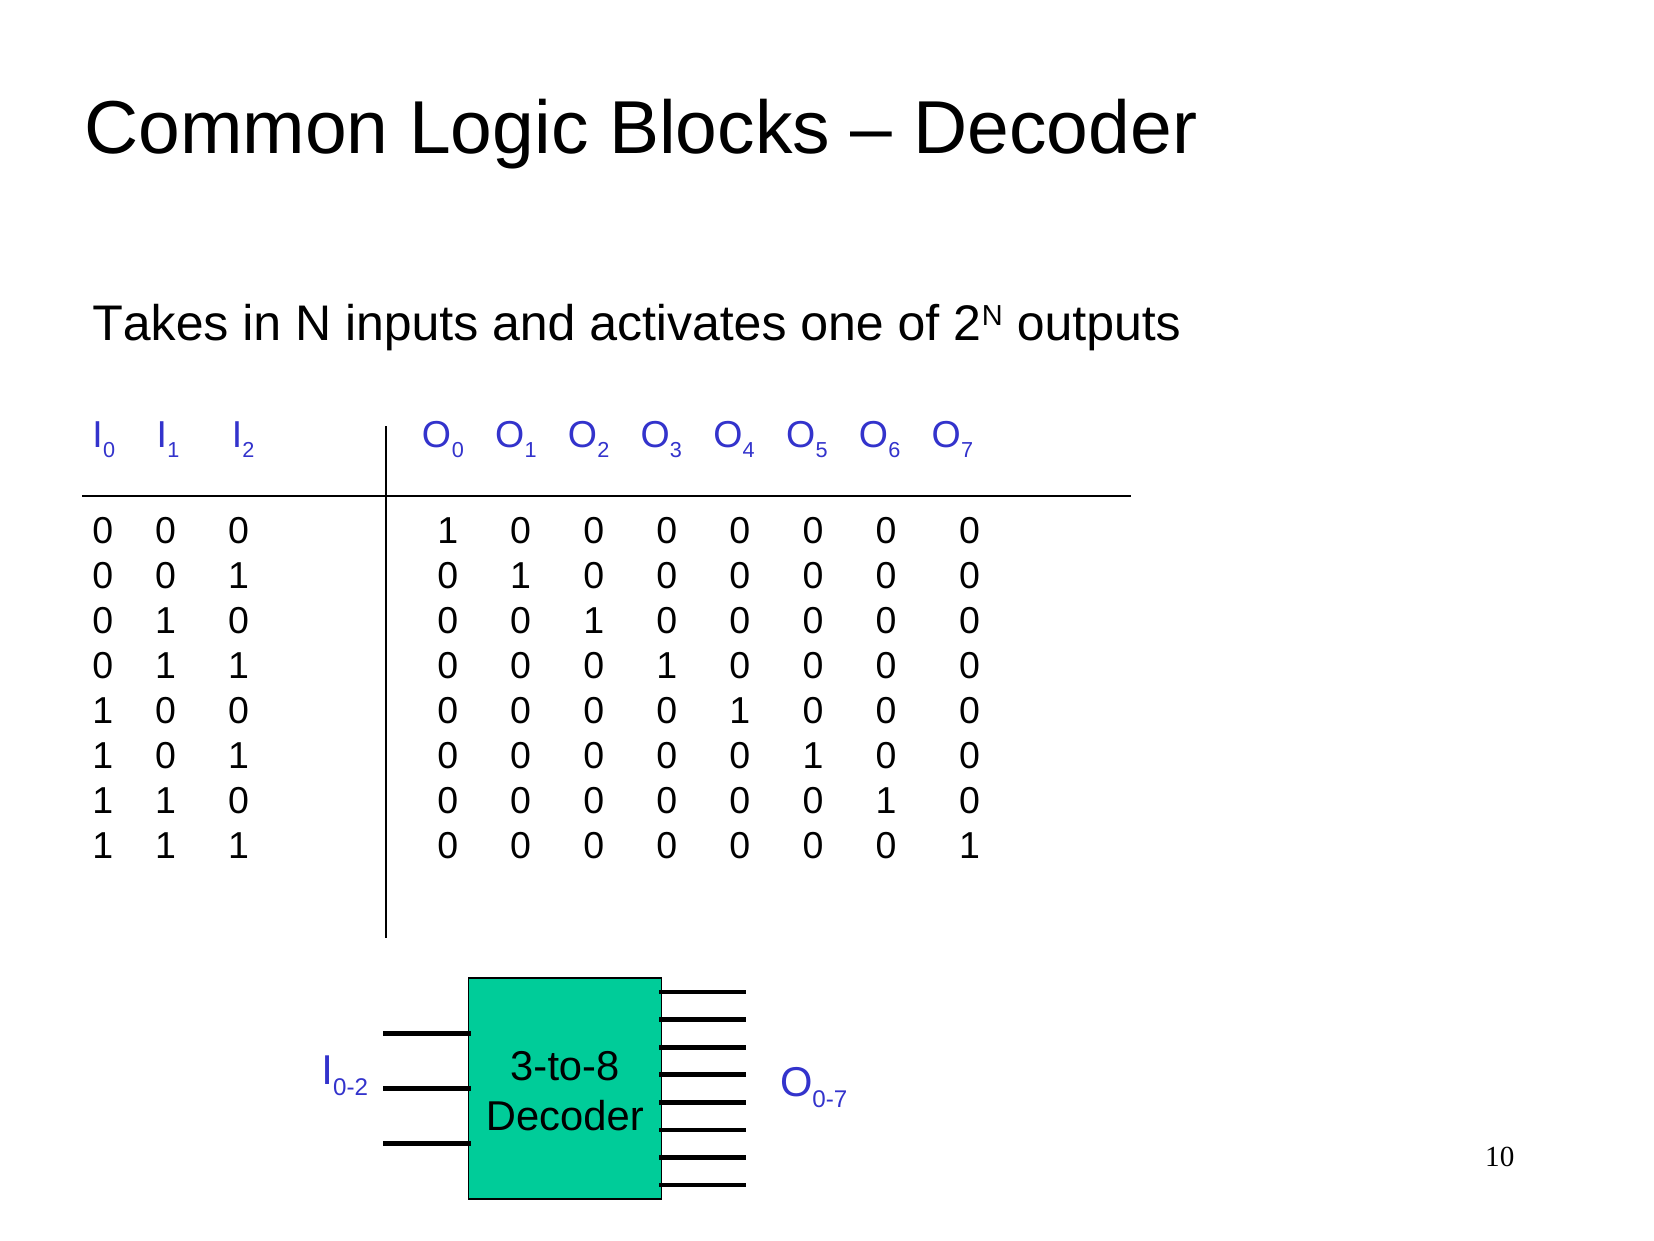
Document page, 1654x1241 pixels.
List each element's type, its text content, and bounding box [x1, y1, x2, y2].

text_box Common Logic Blocks – Decoder [69, 71, 1213, 177]
text_box <number> [1184, 1129, 1530, 1213]
text_box I0-2 [306, 1035, 384, 1108]
text_box 3-to-8 Decoder [468, 978, 662, 1199]
text_box Takes in N inputs and activates one of 2N outputs I0 I1 I2 O0 O1 O2 O3 O4 O5 O6 O7 0 0 0 1 0 0 0 0 0 0 0 0 0 1 0 1 0 0 0 0 0 0 0 1 0 0 0 1 0 0 0 0 0 0 1 1 0 0 0 1 0 0 0 0 1 0 0 0 0 0 0 1 0 0 0 1 0 1 0 0 0 0 0 1 0 0 1 1 0 0 0 0 0 0 0 1 0 1 1 1 0 0 0 0 0 0 0 1 [77, 282, 1346, 875]
text_box O0-7 [765, 1047, 863, 1120]
